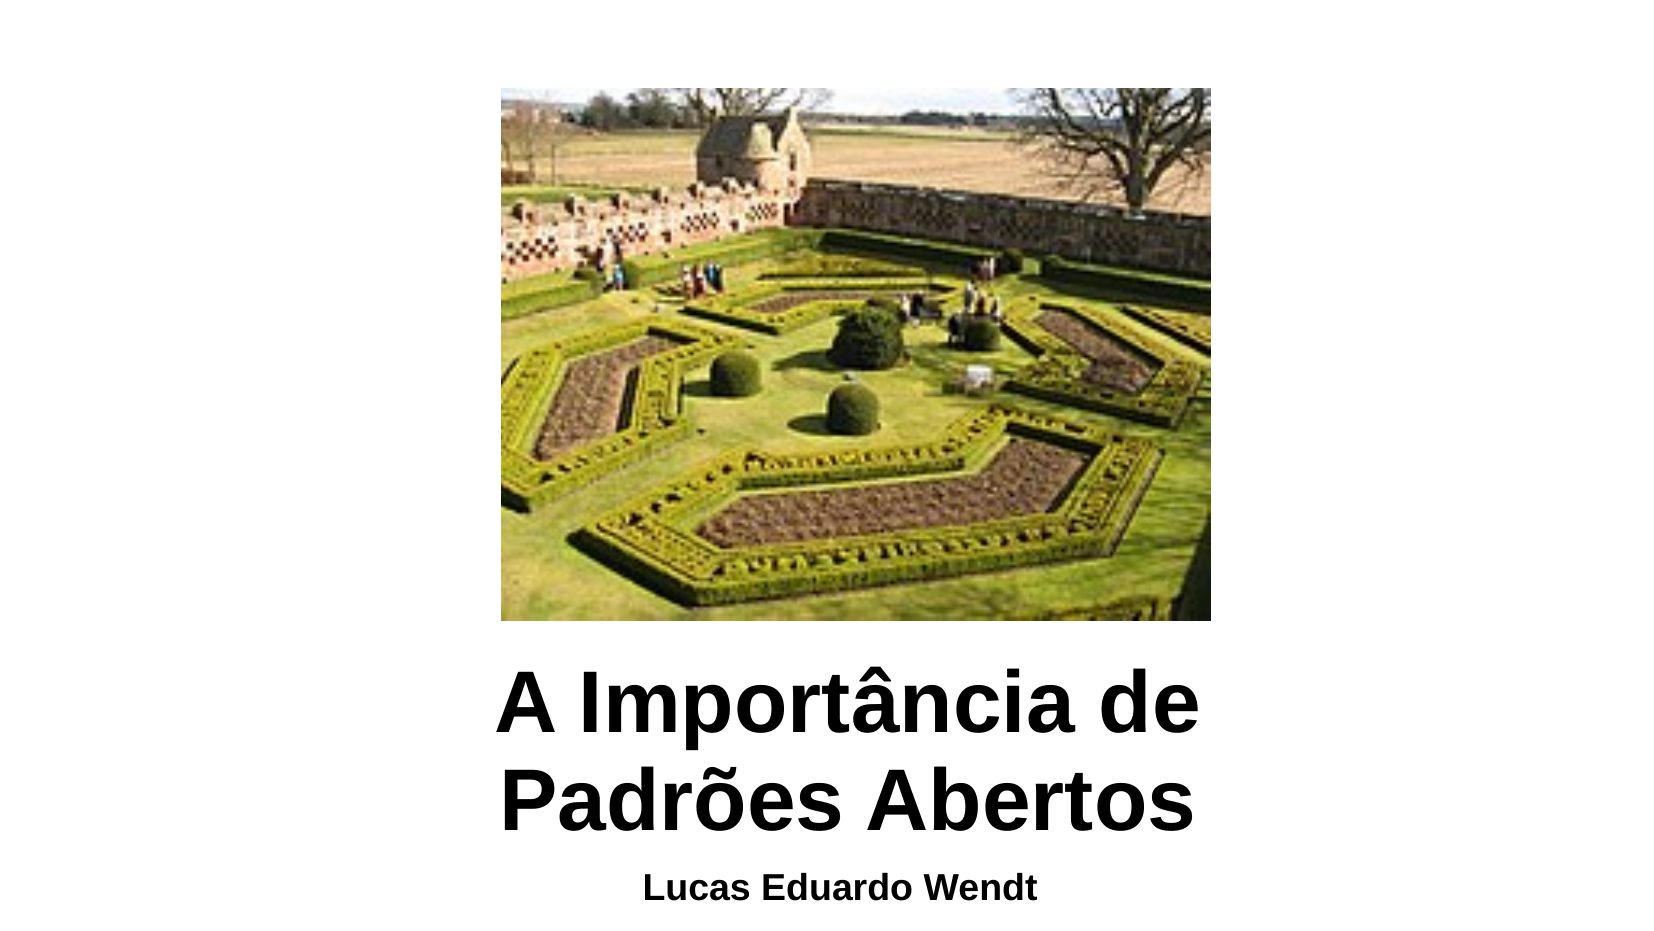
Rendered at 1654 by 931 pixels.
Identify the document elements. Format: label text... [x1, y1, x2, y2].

picture [501, 88, 1211, 621]
text_box Lucas Eduardo Wendt [627, 858, 1063, 916]
text_box A Importância de Padrões Abertos [480, 646, 1241, 857]
